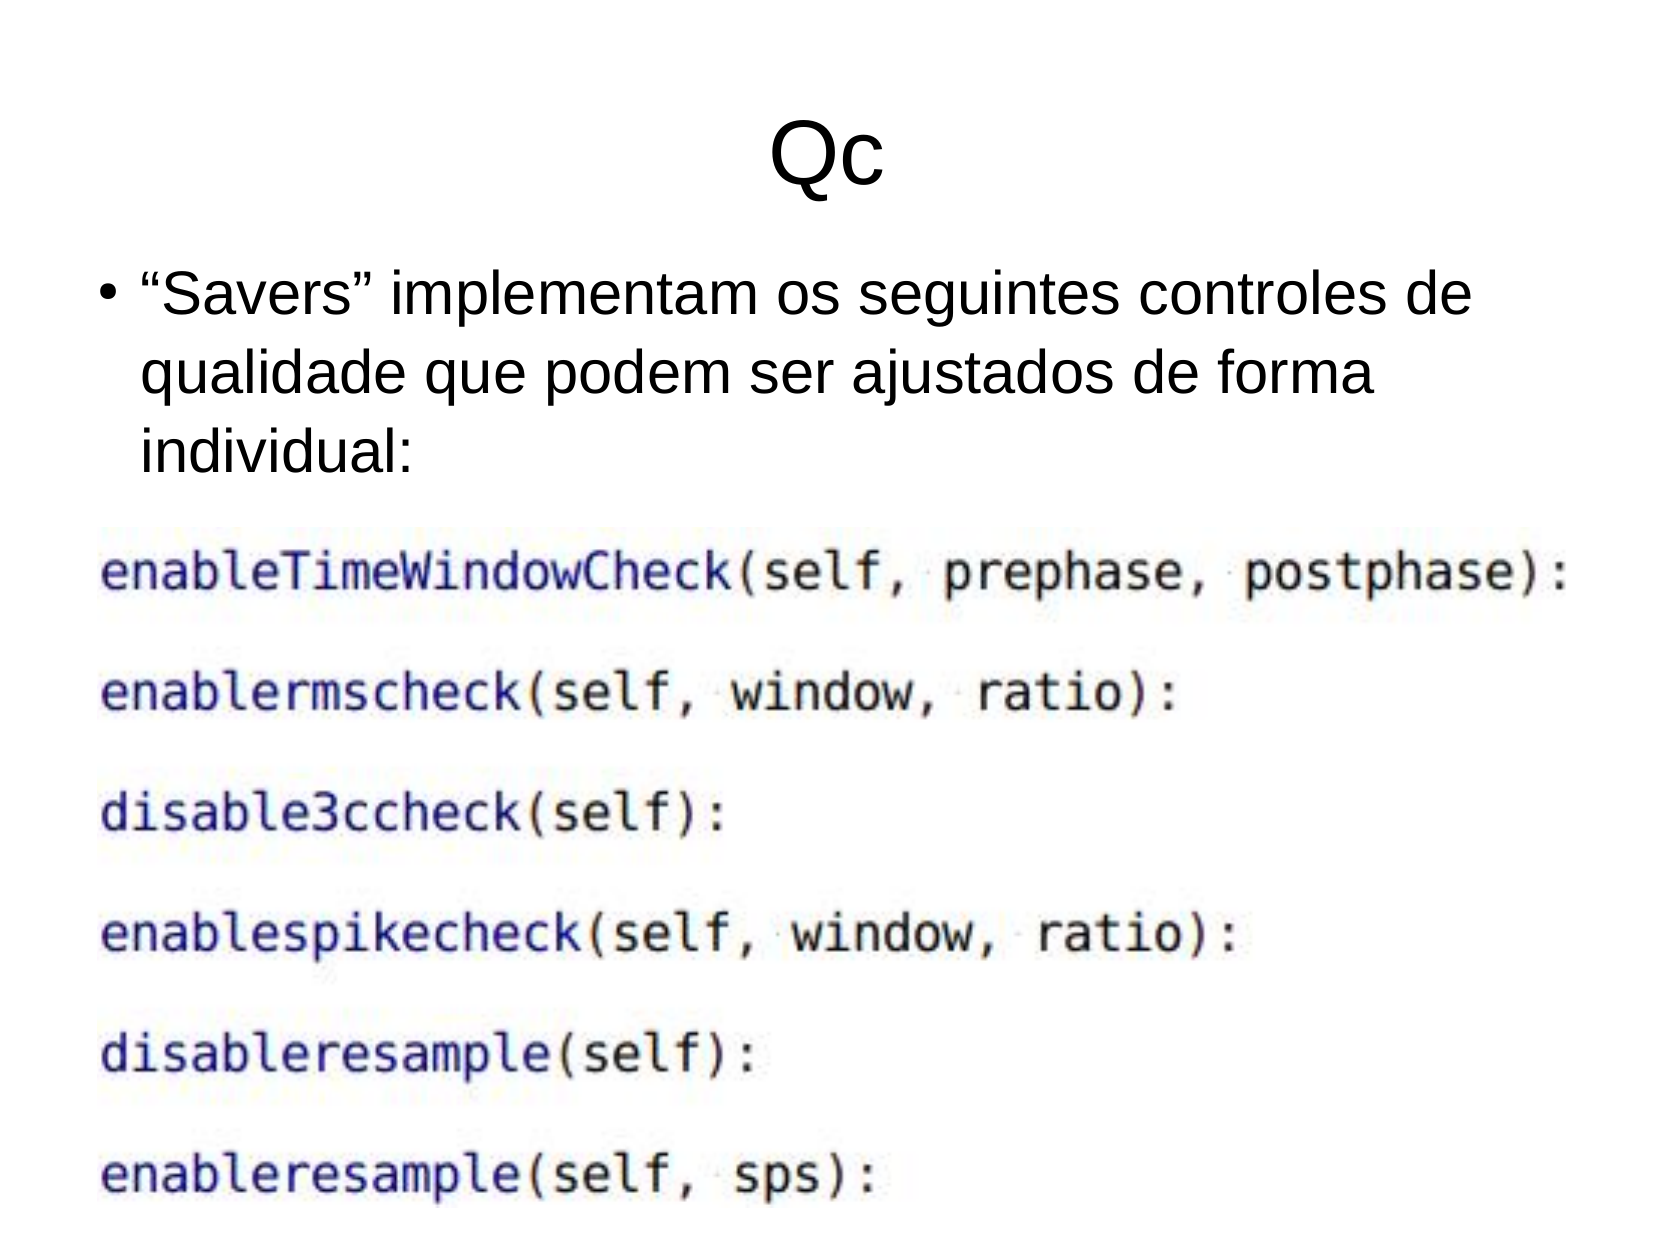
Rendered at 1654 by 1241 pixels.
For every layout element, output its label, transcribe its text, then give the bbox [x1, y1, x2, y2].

title Qc [82, 49, 1571, 248]
picture [97, 527, 1587, 1208]
list “Savers” implementam os seguintes controles de qualidade que podem ser ajustados de forma individual: [82, 248, 1571, 488]
